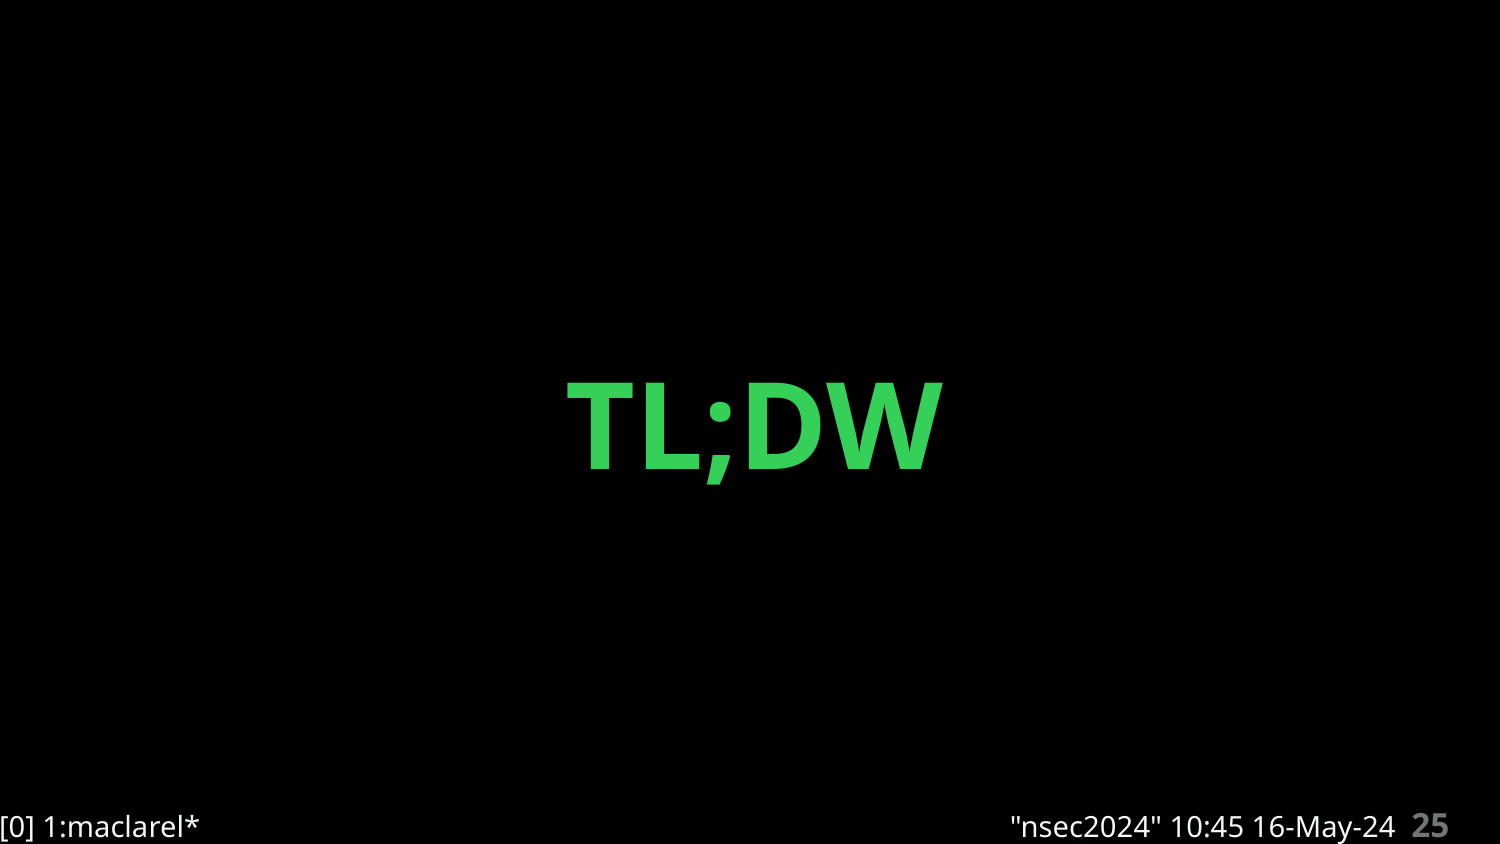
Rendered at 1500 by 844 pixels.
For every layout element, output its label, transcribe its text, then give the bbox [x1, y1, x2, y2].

text_box [0] 1:maclarel* "nsec2024" 10:45 16-May-24 25 [0, 788, 1500, 844]
text_box TL;DW [4, 333, 1500, 509]
